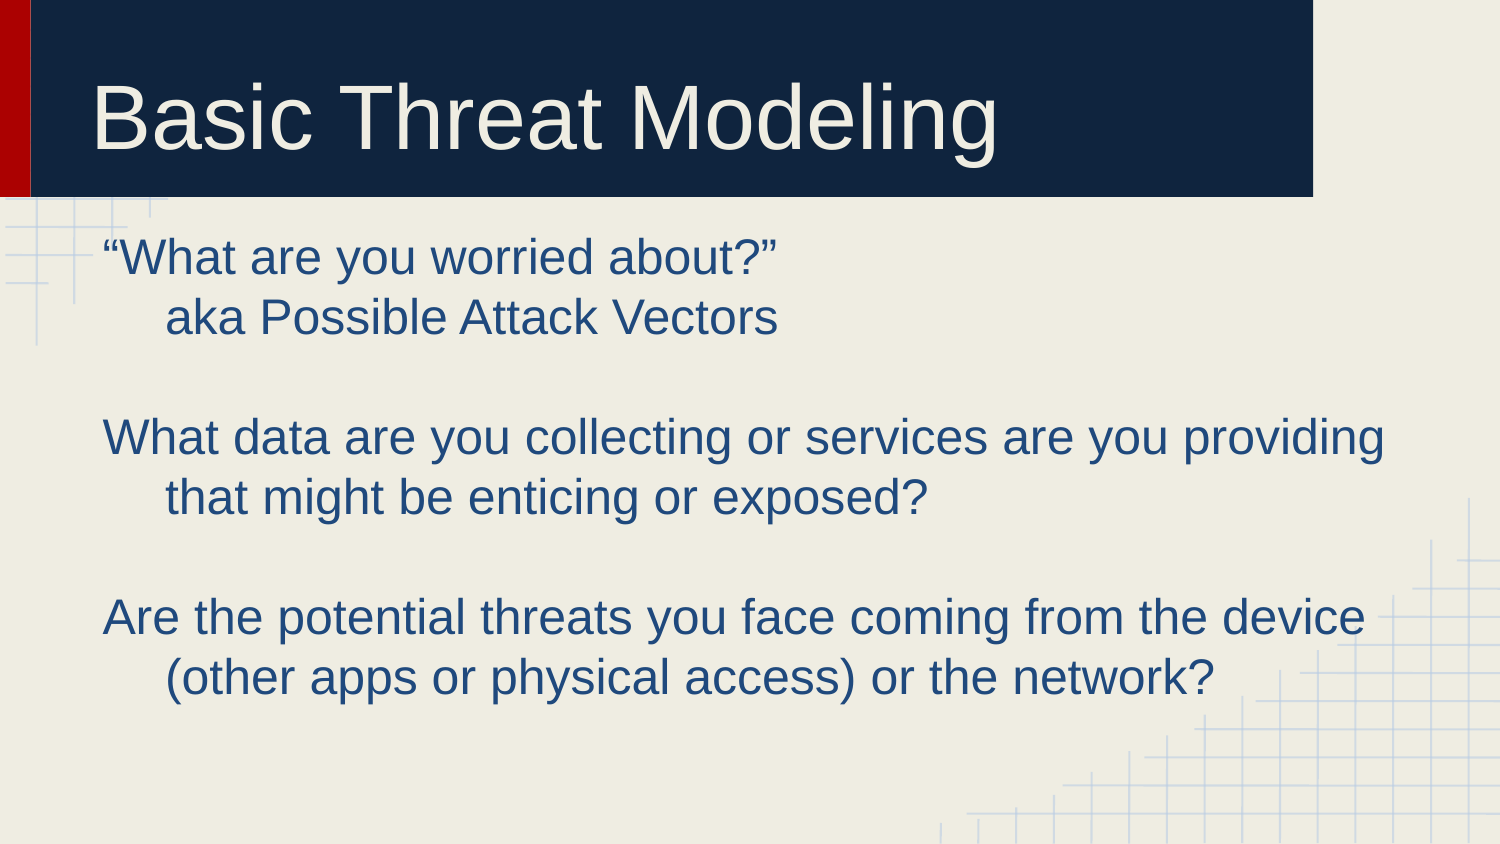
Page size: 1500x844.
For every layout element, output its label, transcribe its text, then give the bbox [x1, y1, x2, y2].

title Basic Threat Modeling [75, 16, 1276, 183]
list “What are you worried about?” aka Possible Attack Vectors What data are you collecting or services are you providing that might be enticing or exposed? Are the potential threats you face coming from the device (other apps or physical access) or the network? [75, 209, 1425, 806]
